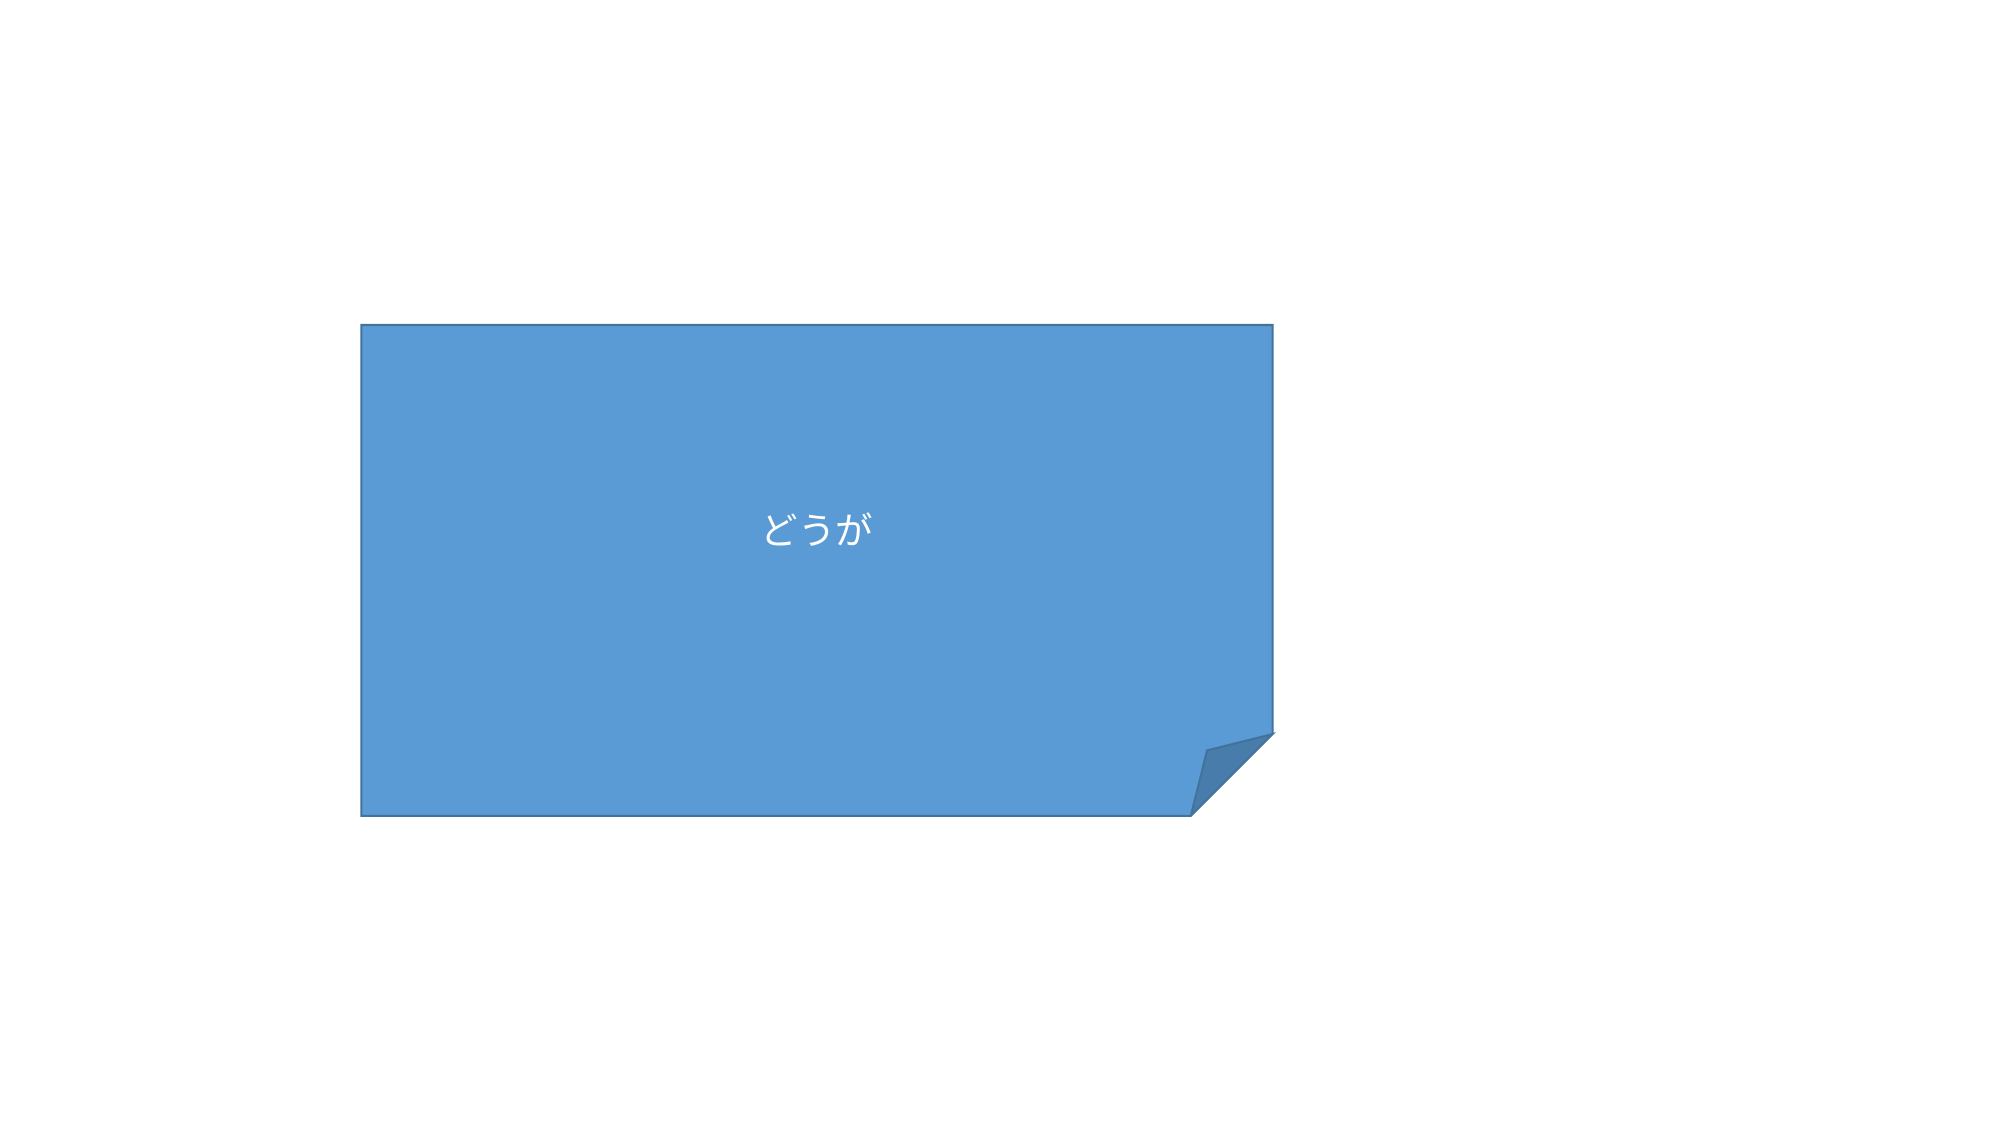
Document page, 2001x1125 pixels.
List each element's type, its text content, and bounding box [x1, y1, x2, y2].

text_box どうが [361, 324, 1273, 816]
